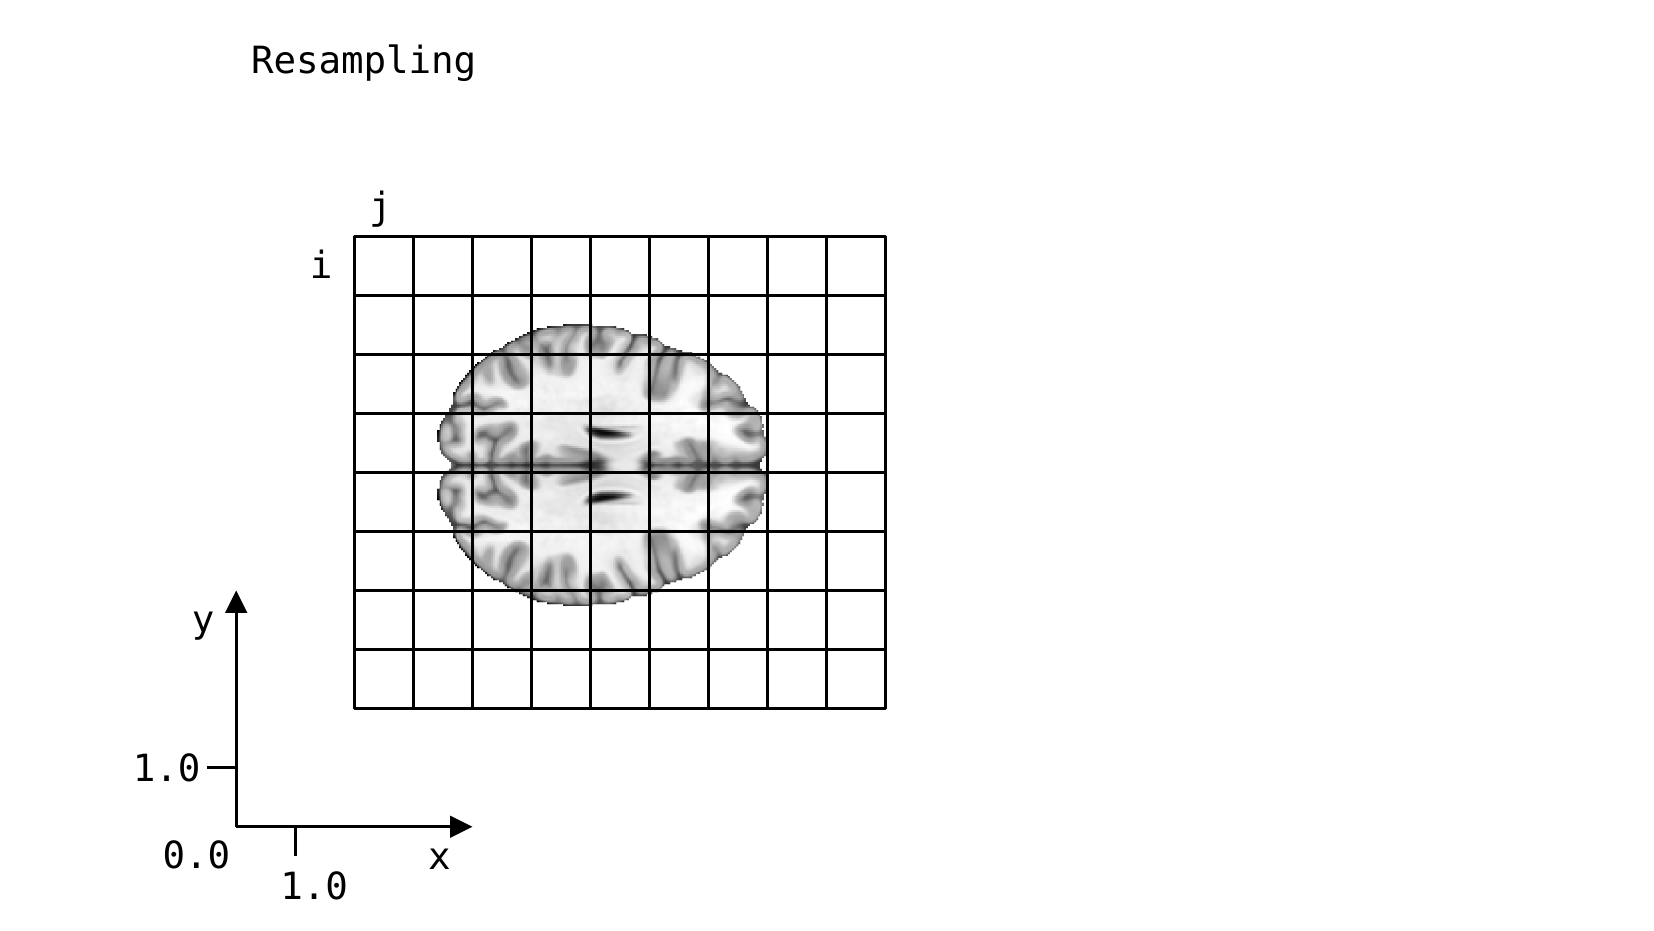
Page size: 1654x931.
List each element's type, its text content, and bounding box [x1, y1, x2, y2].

text_box [354, 236, 886, 709]
text_box y [177, 590, 237, 649]
text_box 1.0 [265, 857, 384, 916]
text_box x [413, 827, 473, 886]
text_box Resampling [236, 31, 1447, 91]
text_box i [295, 236, 355, 295]
text_box j [354, 177, 414, 236]
text_box 1.0 [118, 738, 237, 798]
text_box 0.0 [147, 826, 266, 886]
